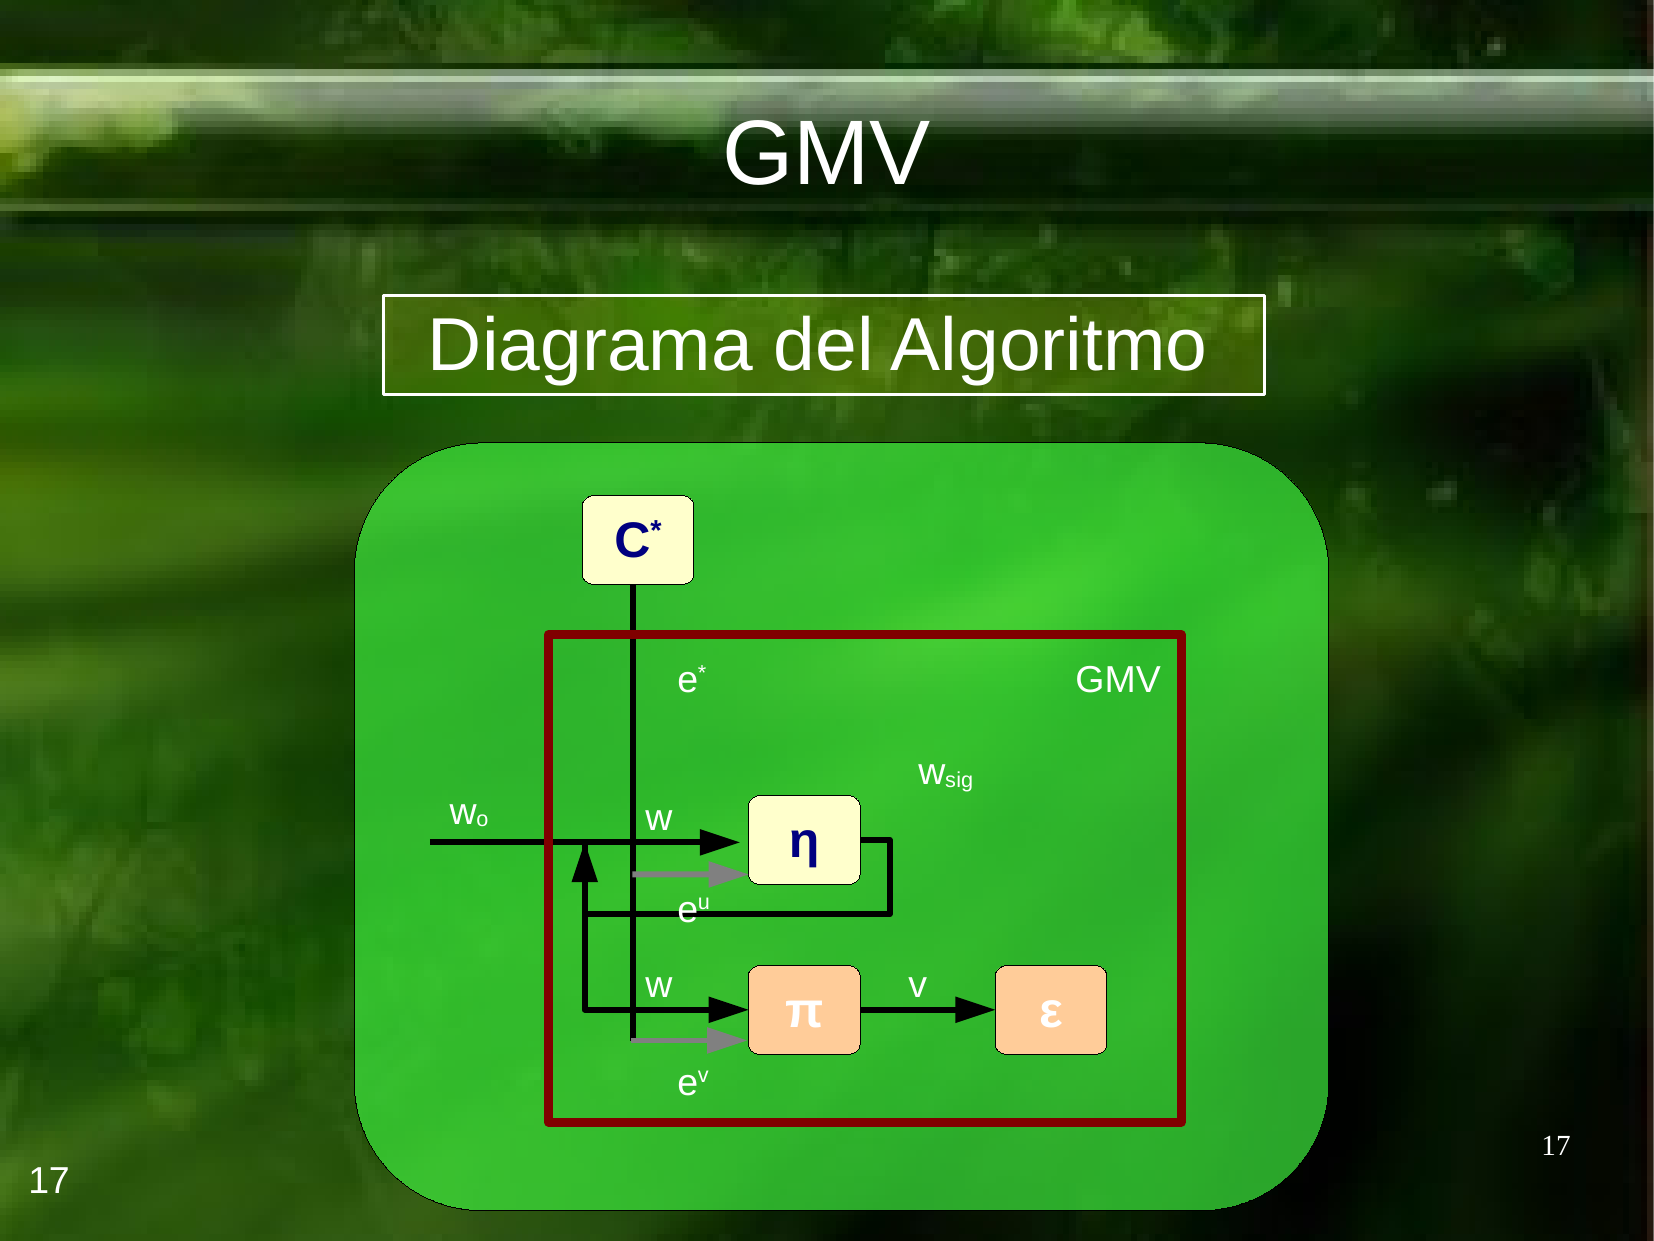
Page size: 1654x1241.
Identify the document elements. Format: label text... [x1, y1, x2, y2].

title GMV [82, 56, 1571, 250]
text_box <número> [13, 1151, 214, 1222]
text_box [354, 442, 1329, 1211]
text_box π [748, 965, 861, 1055]
picture [0, 0, 1654, 1241]
text_box C* [582, 495, 694, 585]
text_box wsig [903, 743, 988, 813]
text_box w [630, 788, 688, 846]
text_box GMV [1060, 651, 1176, 709]
text_box ε [995, 965, 1107, 1055]
text_box e* [662, 651, 722, 710]
text_box Diagrama del Algoritmo [383, 295, 1265, 395]
text_box wo [434, 782, 504, 852]
text_box ev [662, 1054, 724, 1113]
text_box w [630, 955, 688, 1013]
text_box v [893, 955, 942, 1013]
text_box η [748, 795, 861, 885]
text_box eu [662, 881, 725, 940]
